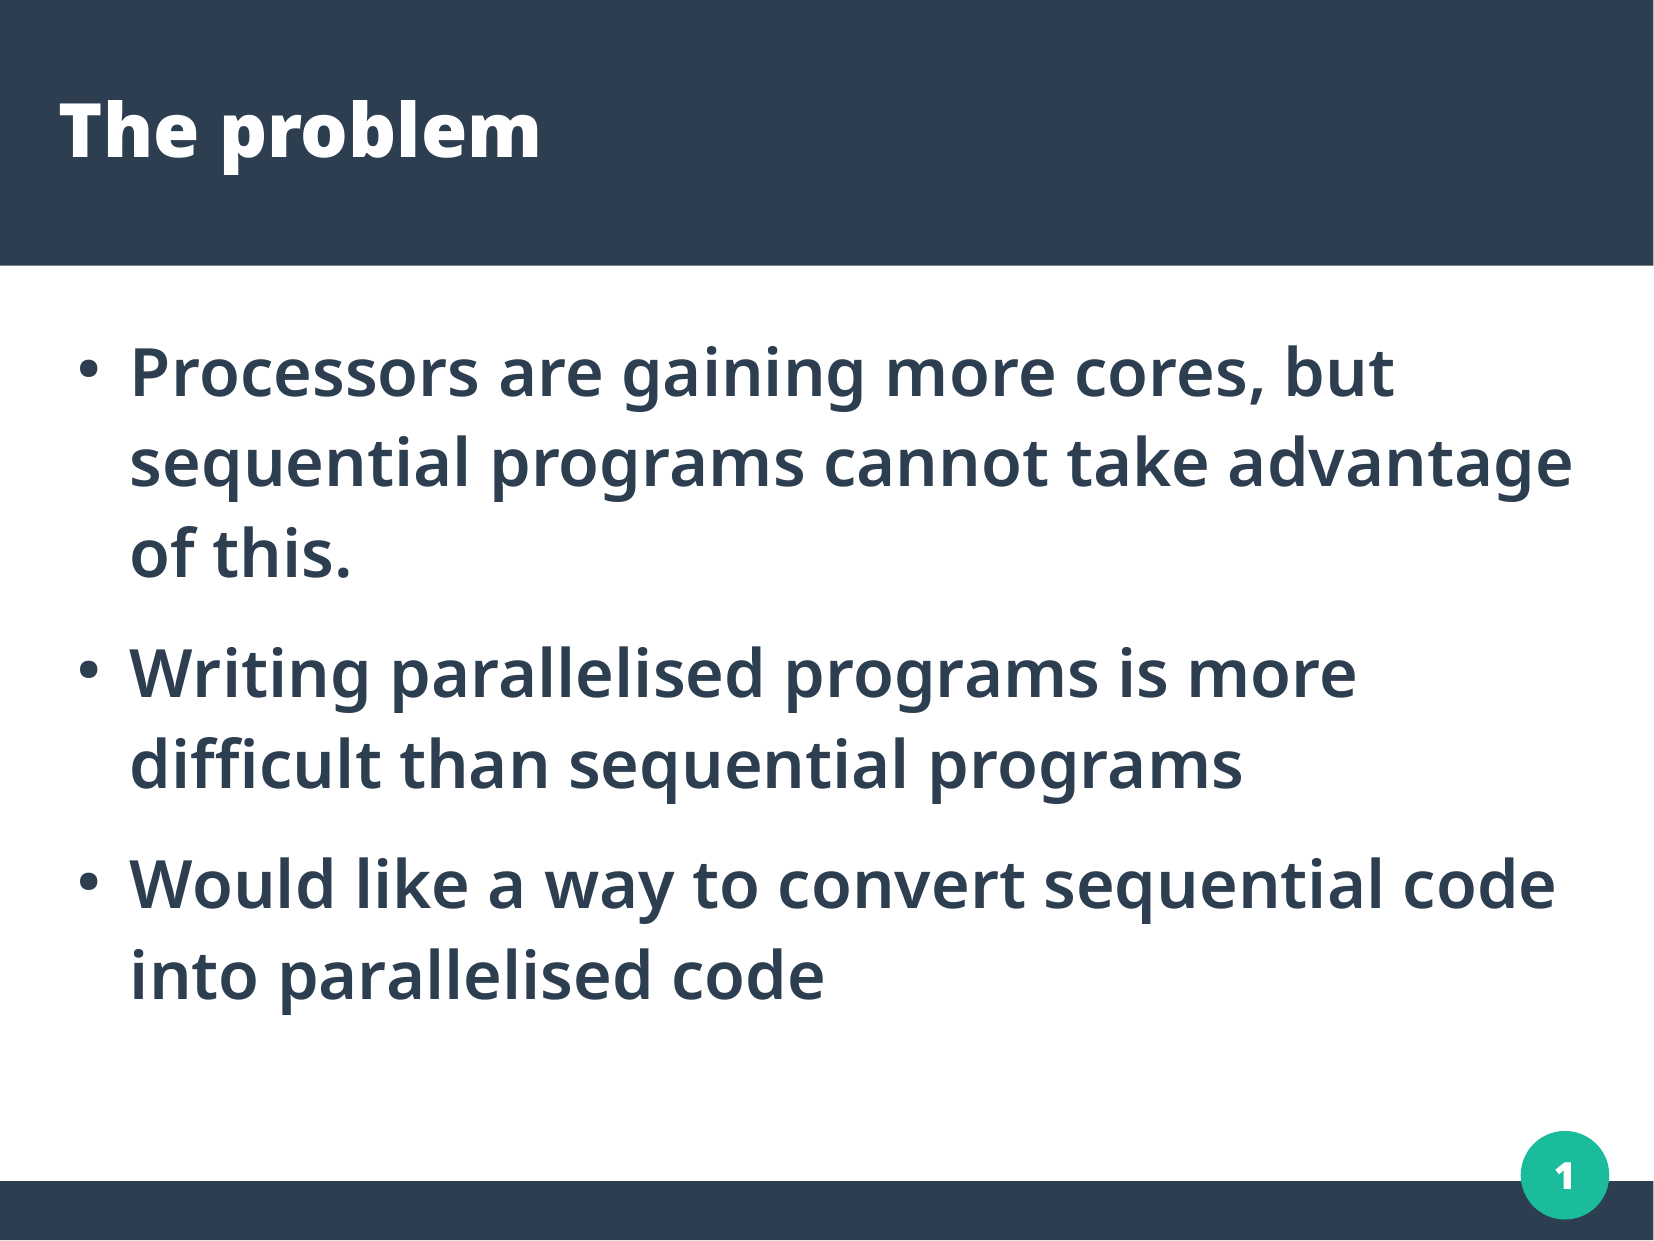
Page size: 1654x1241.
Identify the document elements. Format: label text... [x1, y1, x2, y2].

title The problem [59, 49, 1595, 207]
list Processors are gaining more cores, but sequential programs cannot take advantage of this. Writing parallelised programs is more difficult than sequential programs Would like a way to convert sequential code into parallelised code [59, 324, 1595, 1152]
